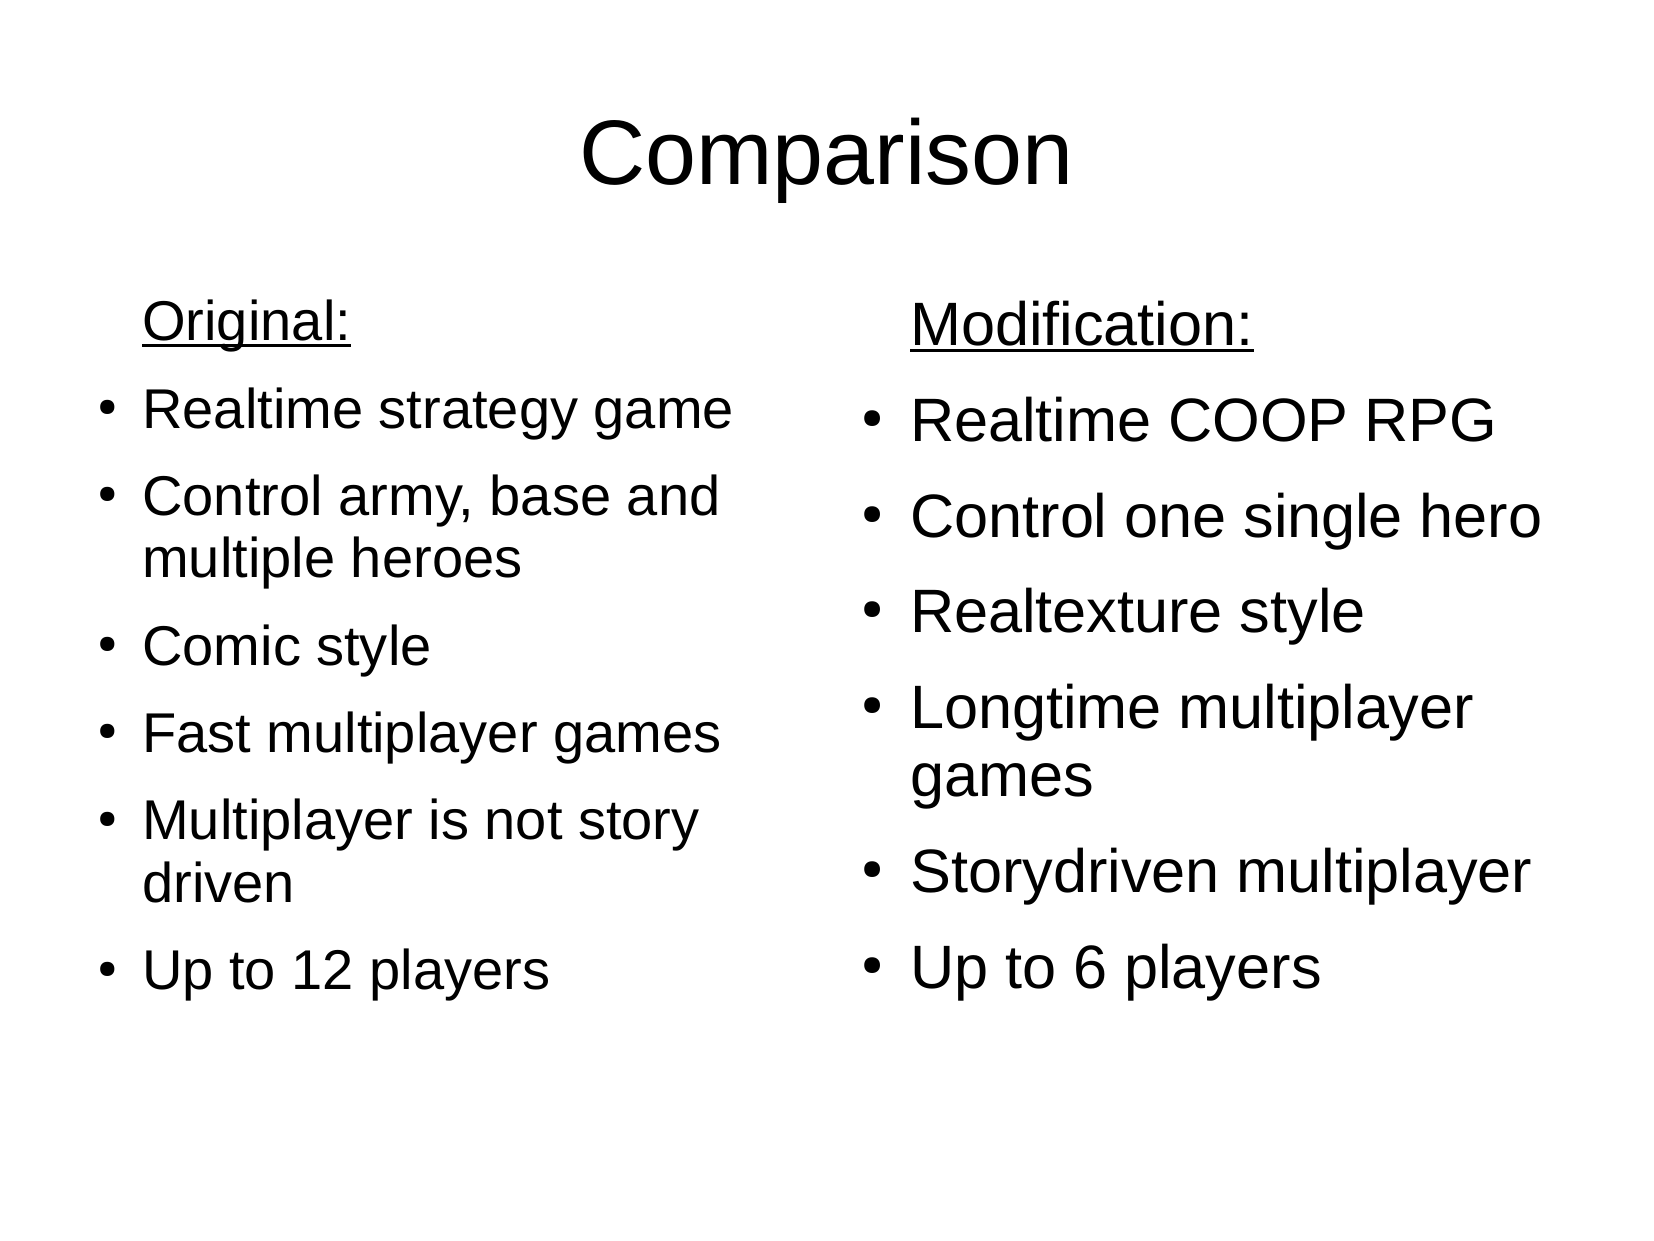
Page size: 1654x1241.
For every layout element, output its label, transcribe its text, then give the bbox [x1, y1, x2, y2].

title Comparison [82, 49, 1571, 257]
list Modification: Realtime COOP RPG Control one single hero Realtexture style Longtime multiplayer games Storydriven multiplayer Up to 6 players [845, 290, 1572, 1010]
list Original: Realtime strategy game Control army, base and multiple heroes Comic style Fast multiplayer games Multiplayer is not story driven Up to 12 players [82, 290, 809, 1010]
